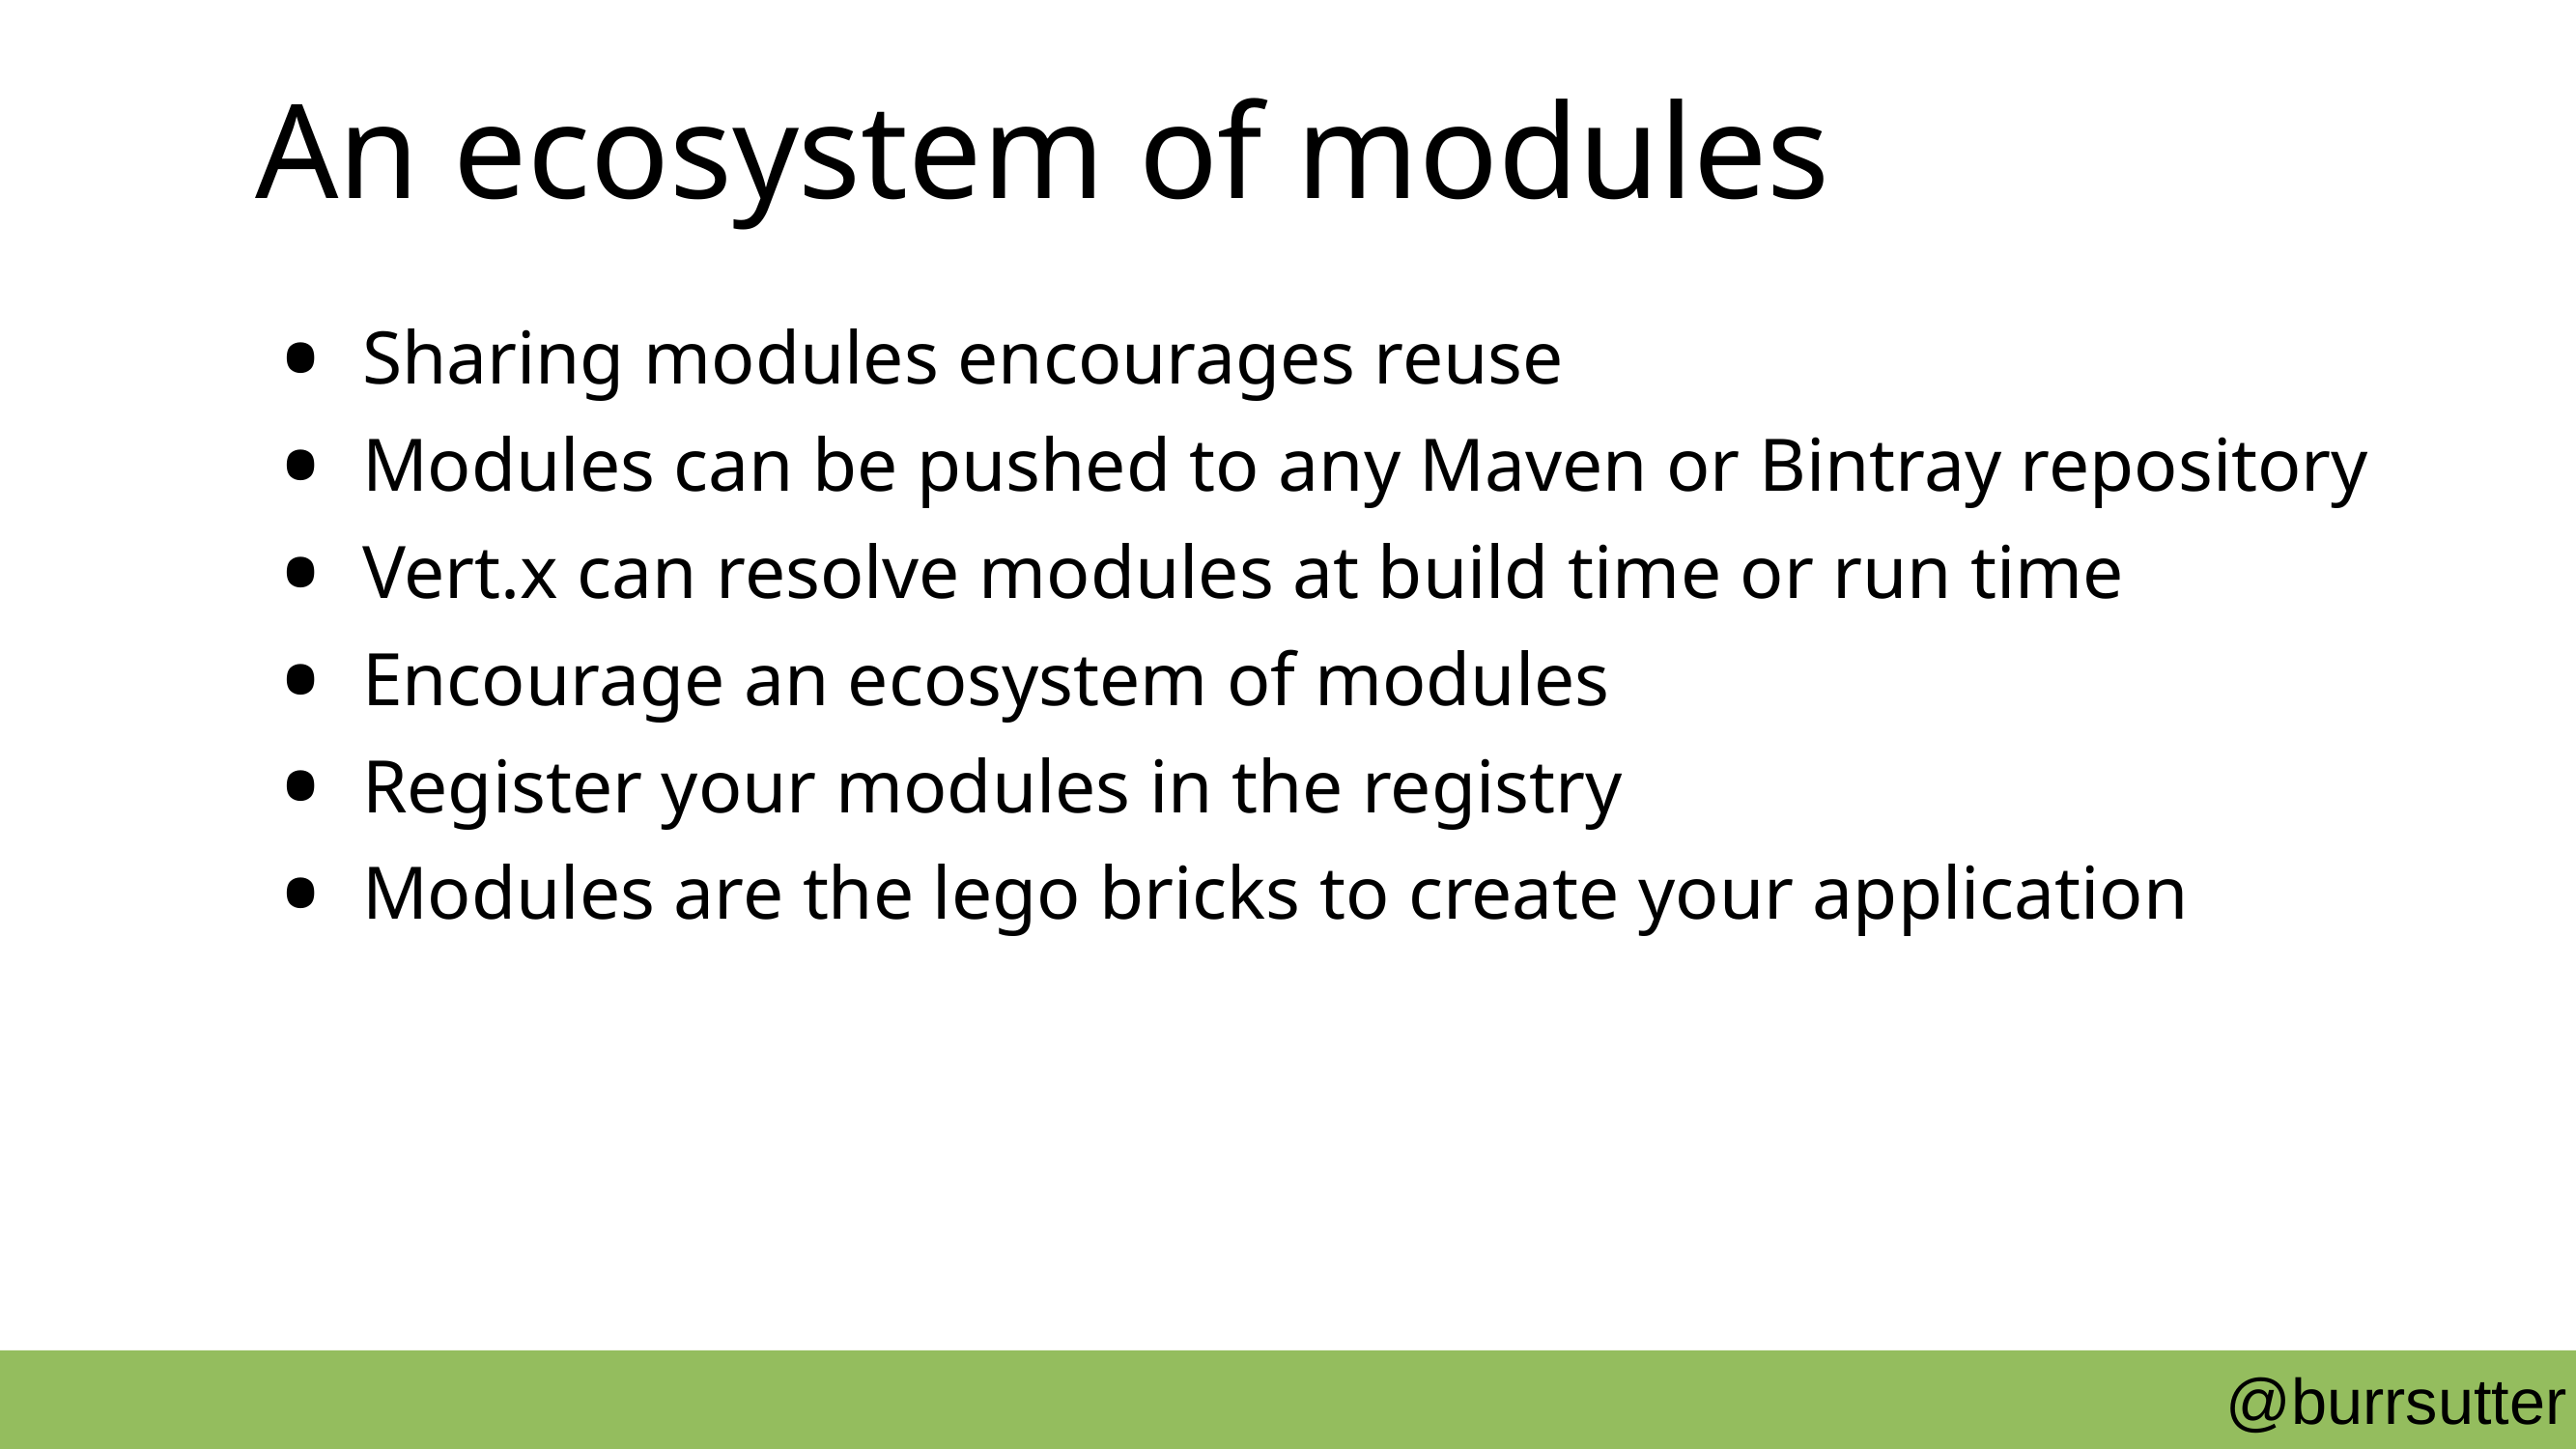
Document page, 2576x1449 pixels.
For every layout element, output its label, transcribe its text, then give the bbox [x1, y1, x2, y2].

list Sharing modules encourages reuse Modules can be pushed to any Maven or Bintray repository Vert.x can resolve modules at build time or run time Encourage an ecosystem of modules Register your modules in the registry Modules are the lego bricks to create your application [251, 311, 2526, 1421]
title An ecosystem of modules [247, 18, 2522, 273]
